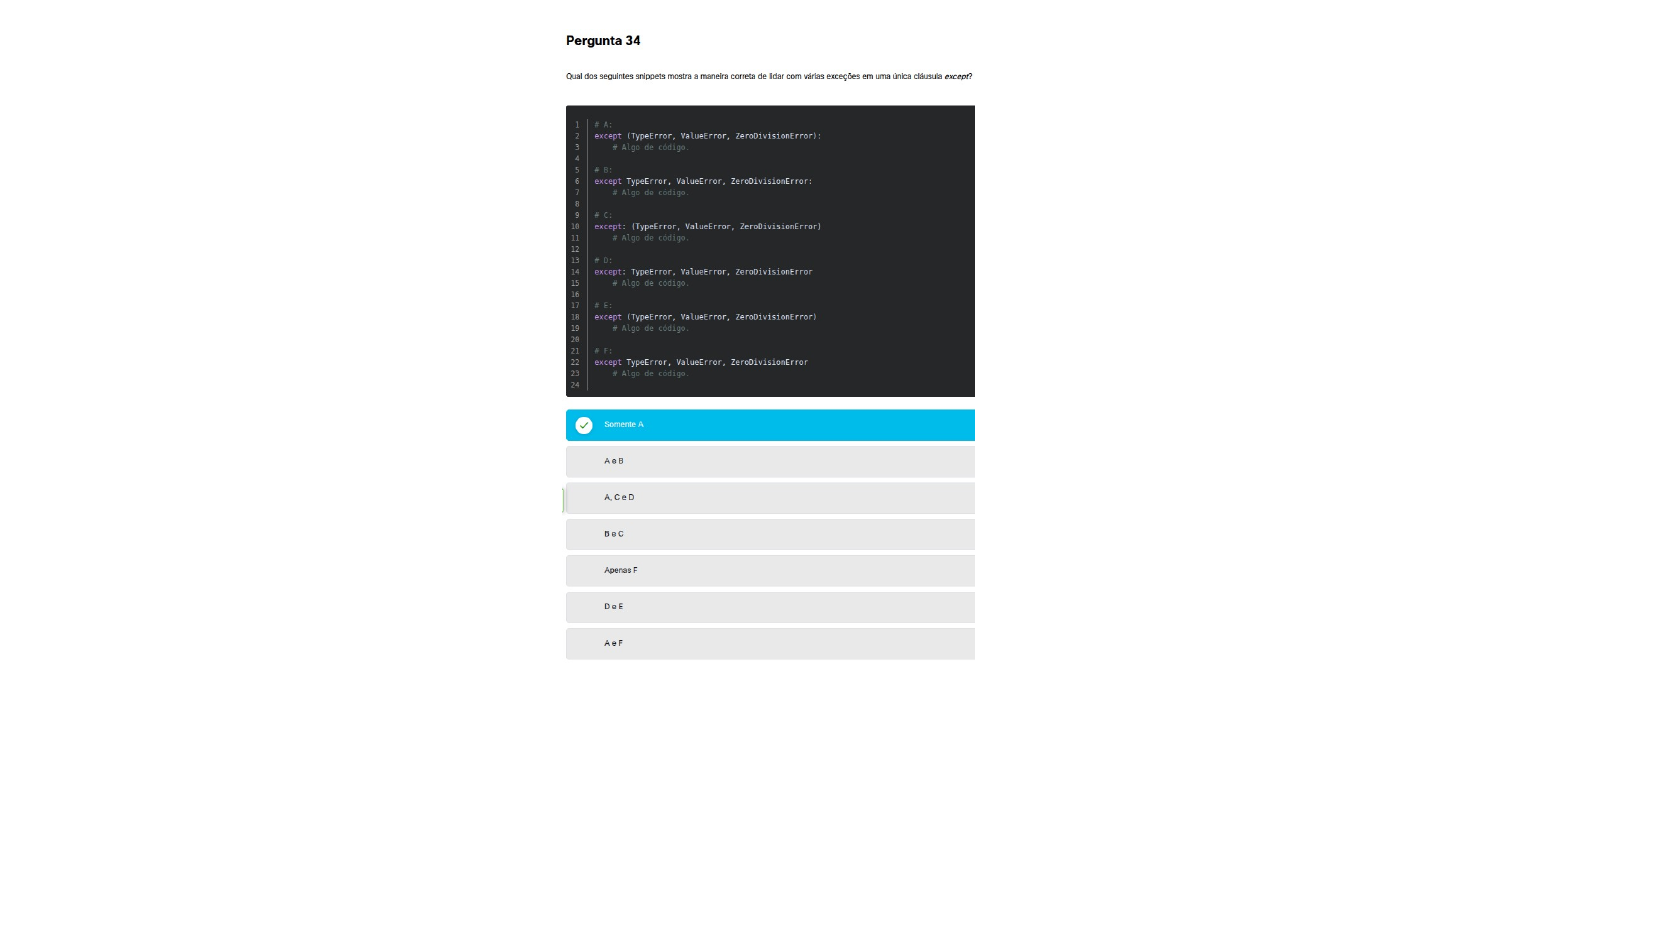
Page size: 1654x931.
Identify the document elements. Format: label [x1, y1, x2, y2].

picture [562, 29, 975, 680]
picture [576, 417, 592, 434]
picture [605, 422, 635, 427]
